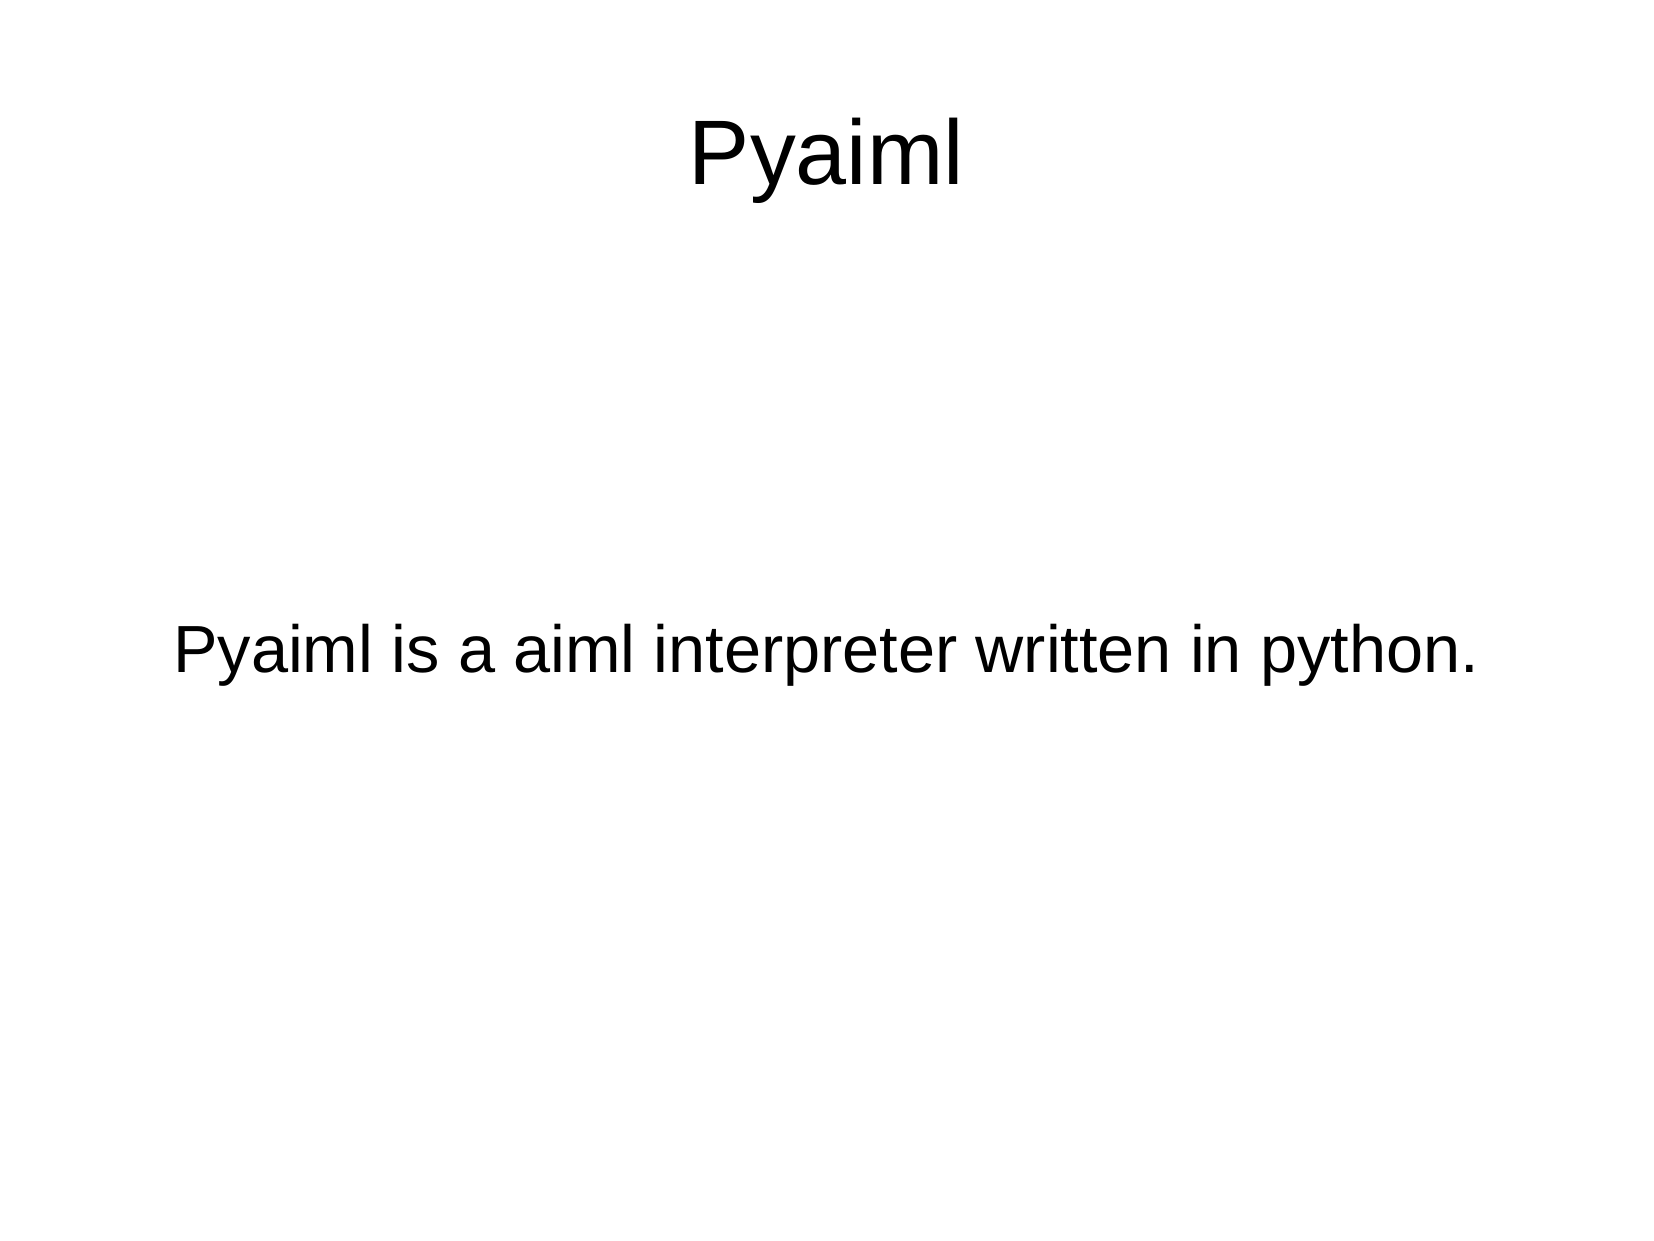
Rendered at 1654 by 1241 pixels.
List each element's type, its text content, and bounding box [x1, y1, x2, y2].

subtitle Pyaiml is a aiml interpreter written in python. [82, 290, 1571, 1010]
title Pyaiml [82, 49, 1571, 257]
